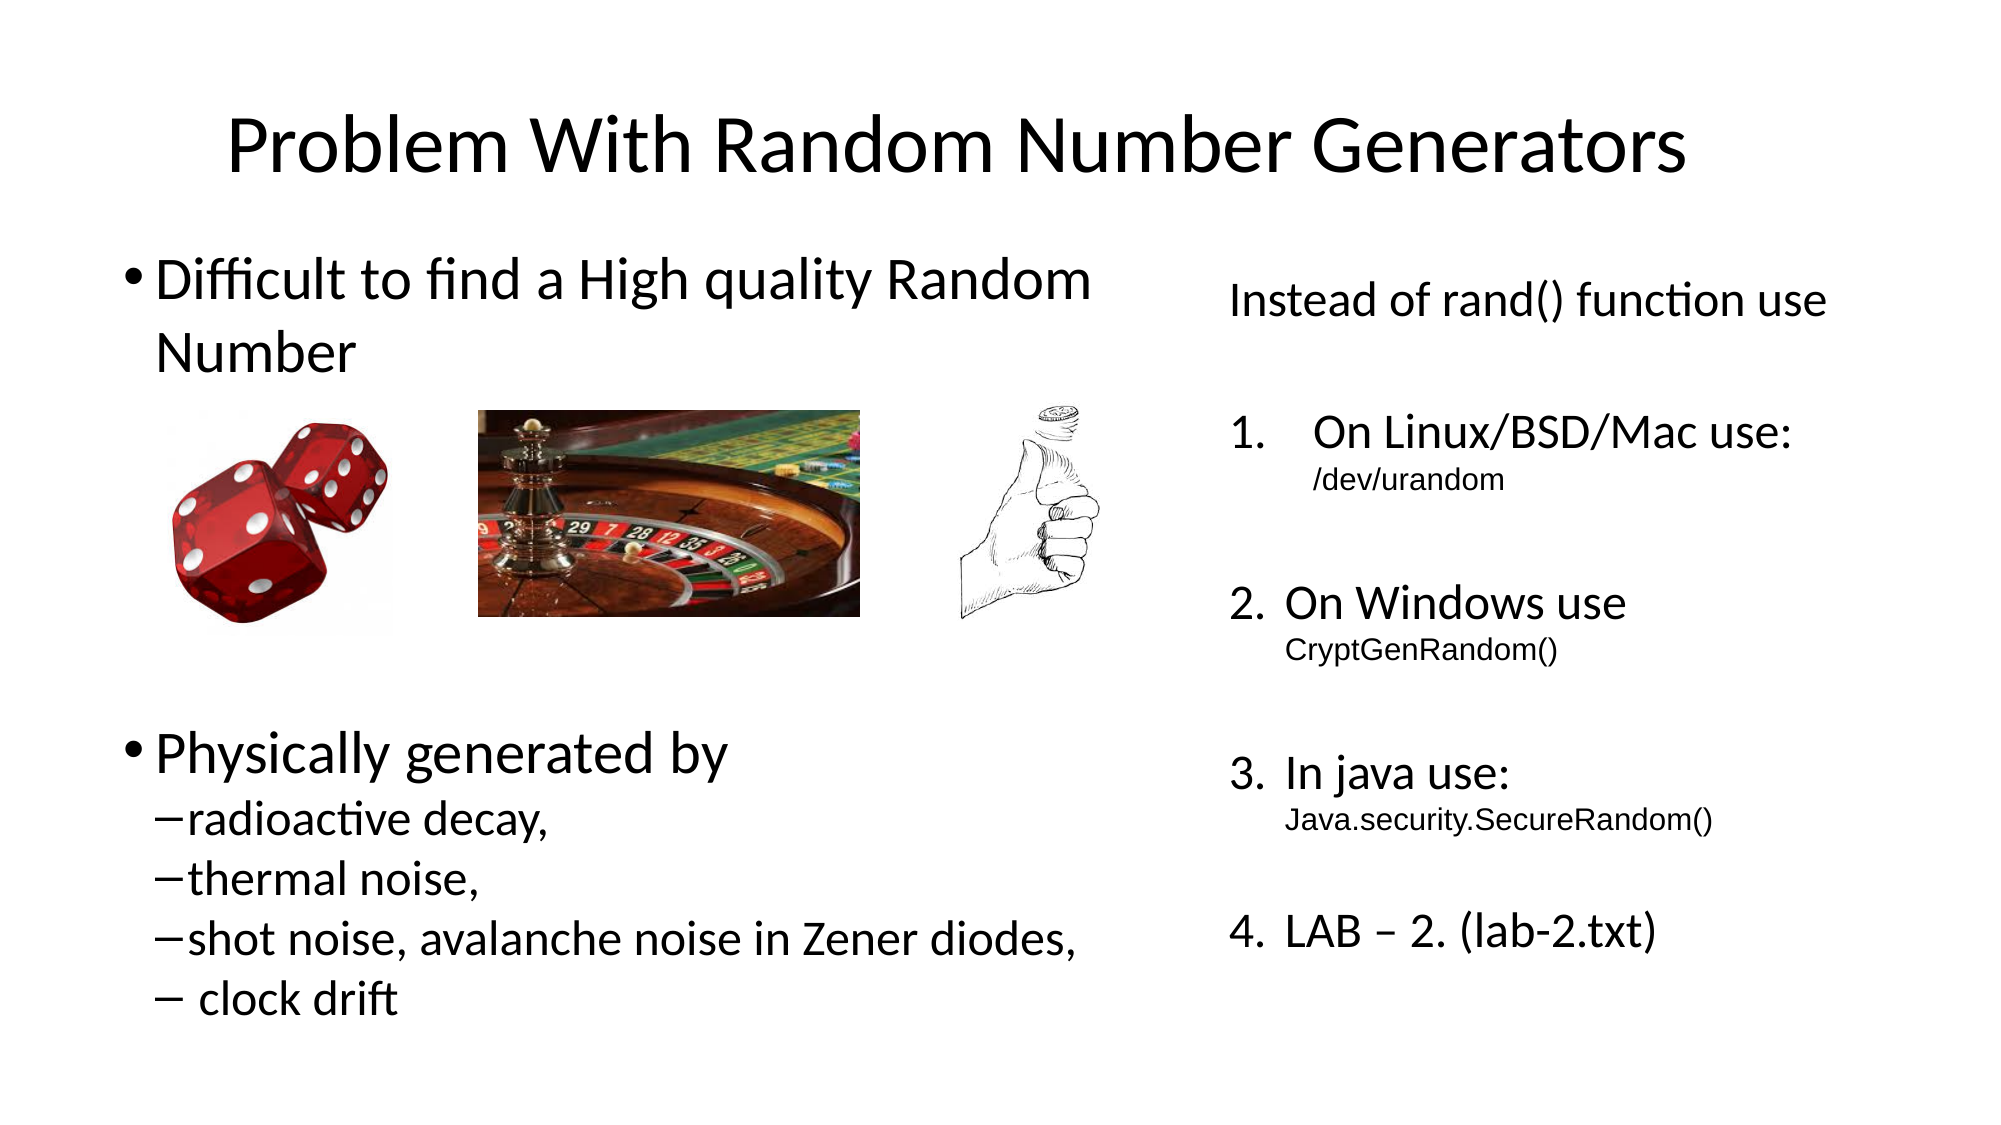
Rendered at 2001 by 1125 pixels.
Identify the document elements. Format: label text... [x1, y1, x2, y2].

picture [957, 401, 1103, 621]
picture [167, 410, 393, 636]
text_box Difficult to find a High quality Random Number Physically generated by radioactive decay, thermal noise, shot noise, avalanche noise in Zener diodes, clock drift [109, 232, 1166, 1075]
text_box Instead of rand() function use On Linux/BSD/Mac use: /dev/urandom On Windows use CryptGenRandom() In java use: Java.security.SecureRandom() LAB – 2. (lab-2.txt) [1215, 259, 1914, 1063]
text_box Problem With Random Number Generators [109, 45, 1806, 233]
picture [478, 410, 860, 617]
